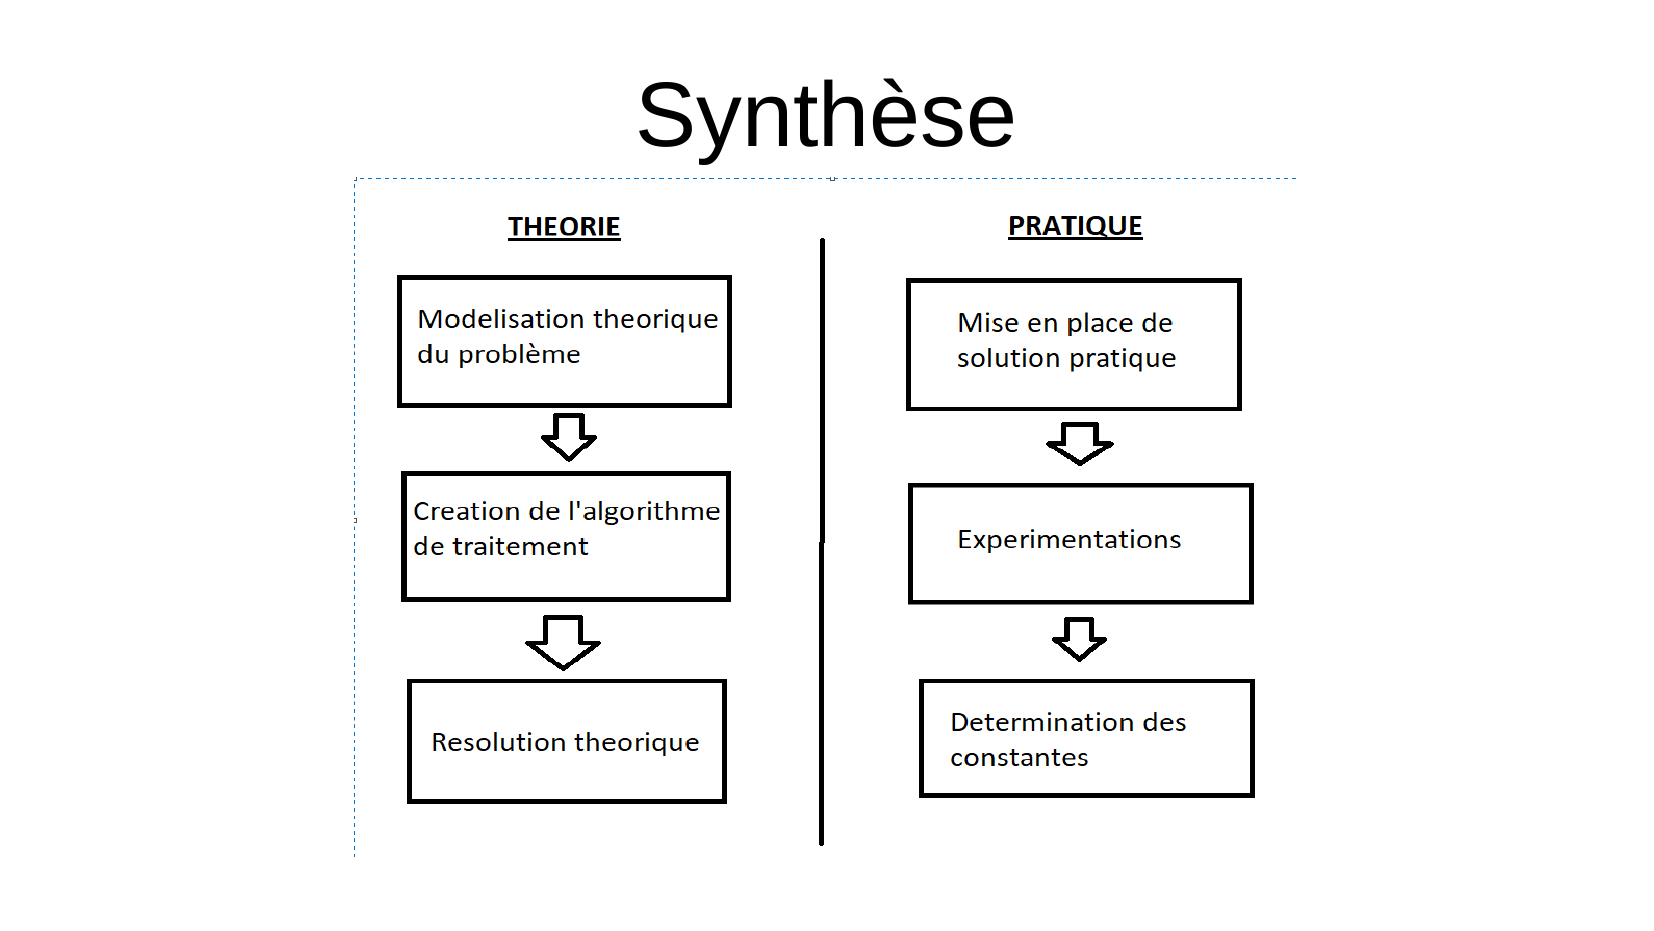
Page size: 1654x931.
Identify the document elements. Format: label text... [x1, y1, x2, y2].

picture [354, 177, 1300, 857]
title Synthèse [82, 37, 1571, 193]
